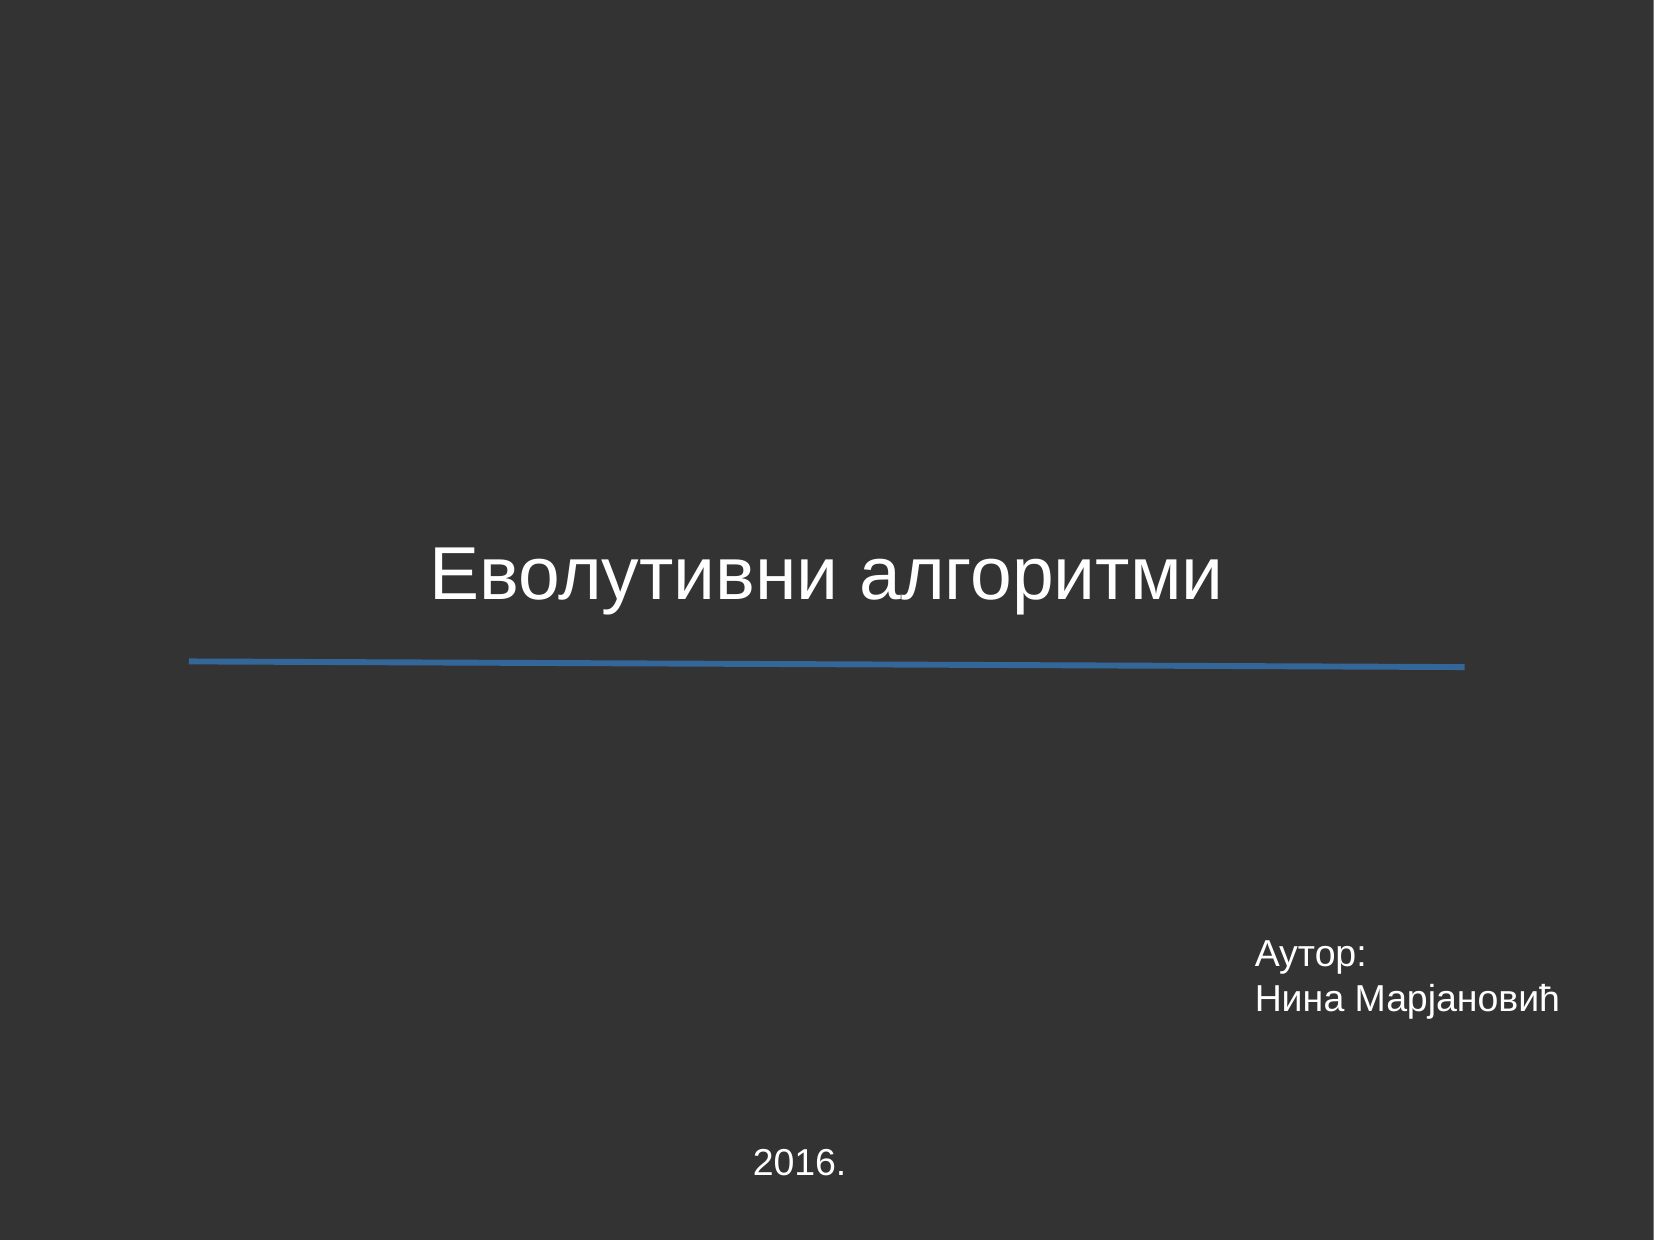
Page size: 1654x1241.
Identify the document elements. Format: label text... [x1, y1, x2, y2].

text_box Аутор: Нина Марјановић [1240, 921, 1583, 1052]
text_box 2016. [0, 1133, 1654, 1203]
text_box Еволутивни алгоритми [129, 443, 1524, 696]
